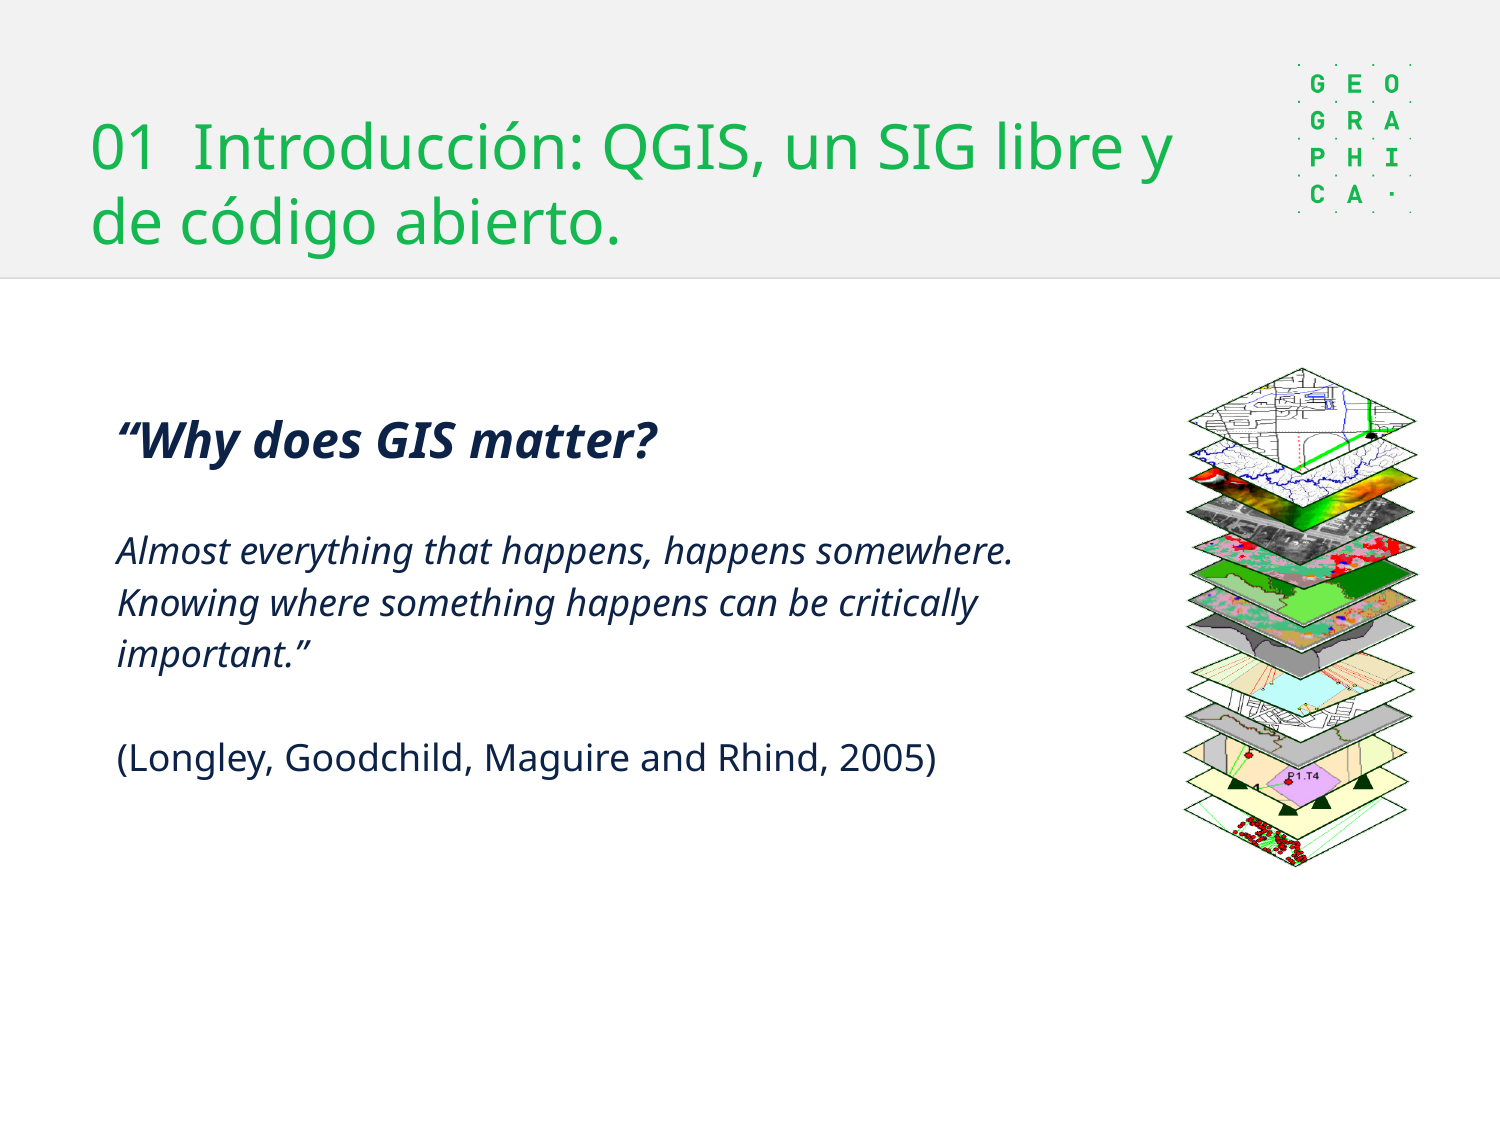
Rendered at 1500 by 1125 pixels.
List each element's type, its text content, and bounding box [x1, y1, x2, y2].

list “Why does GIS matter? Almost everything that happens, happens somewhere. Knowing where something happens can be critically important.” (Longley, Goodchild, Maguire and Rhind, 2005) [101, 198, 1092, 277]
title 01 Introducción: QGIS, un SIG libre y de código abierto. [75, 92, 1238, 277]
list “Why does GIS matter? Almost everything that happens, happens somewhere. Knowing where something happens can be critically important.” (Longley, Goodchild, Maguire and Rhind, 2005) [101, 279, 1092, 852]
picture [1298, 64, 1411, 213]
picture [1181, 366, 1420, 868]
